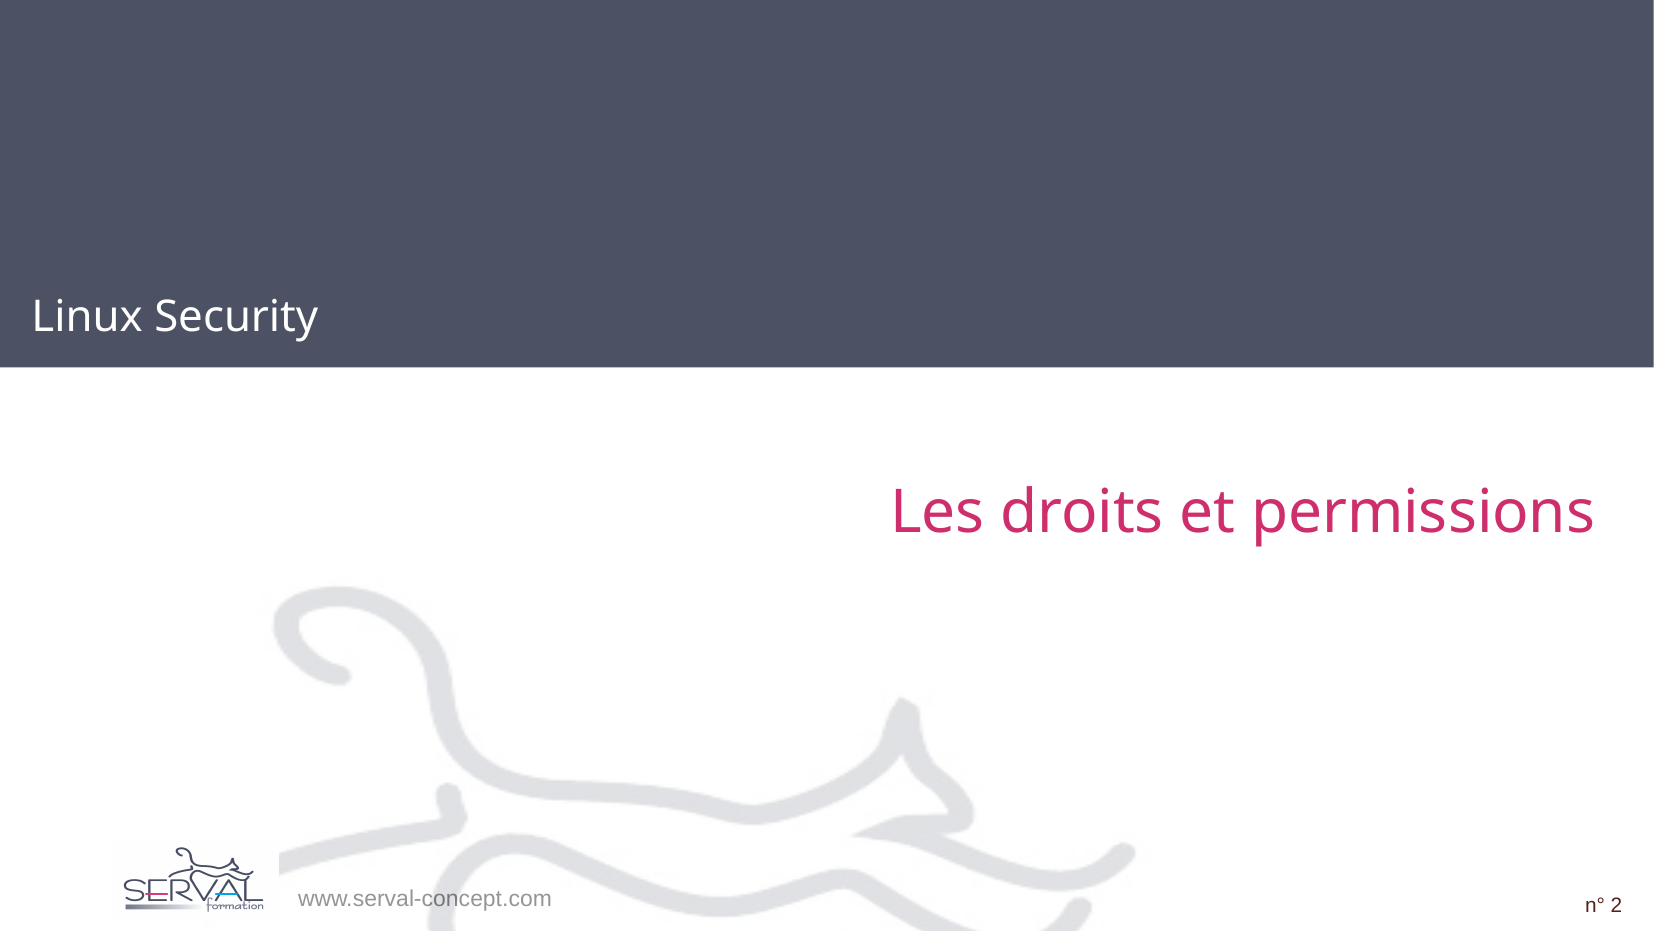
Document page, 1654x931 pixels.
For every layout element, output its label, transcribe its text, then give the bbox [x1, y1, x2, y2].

title Linux Security [19, 259, 1374, 368]
picture [110, 839, 279, 921]
subtitle Les droits et permissions [279, 466, 1609, 846]
